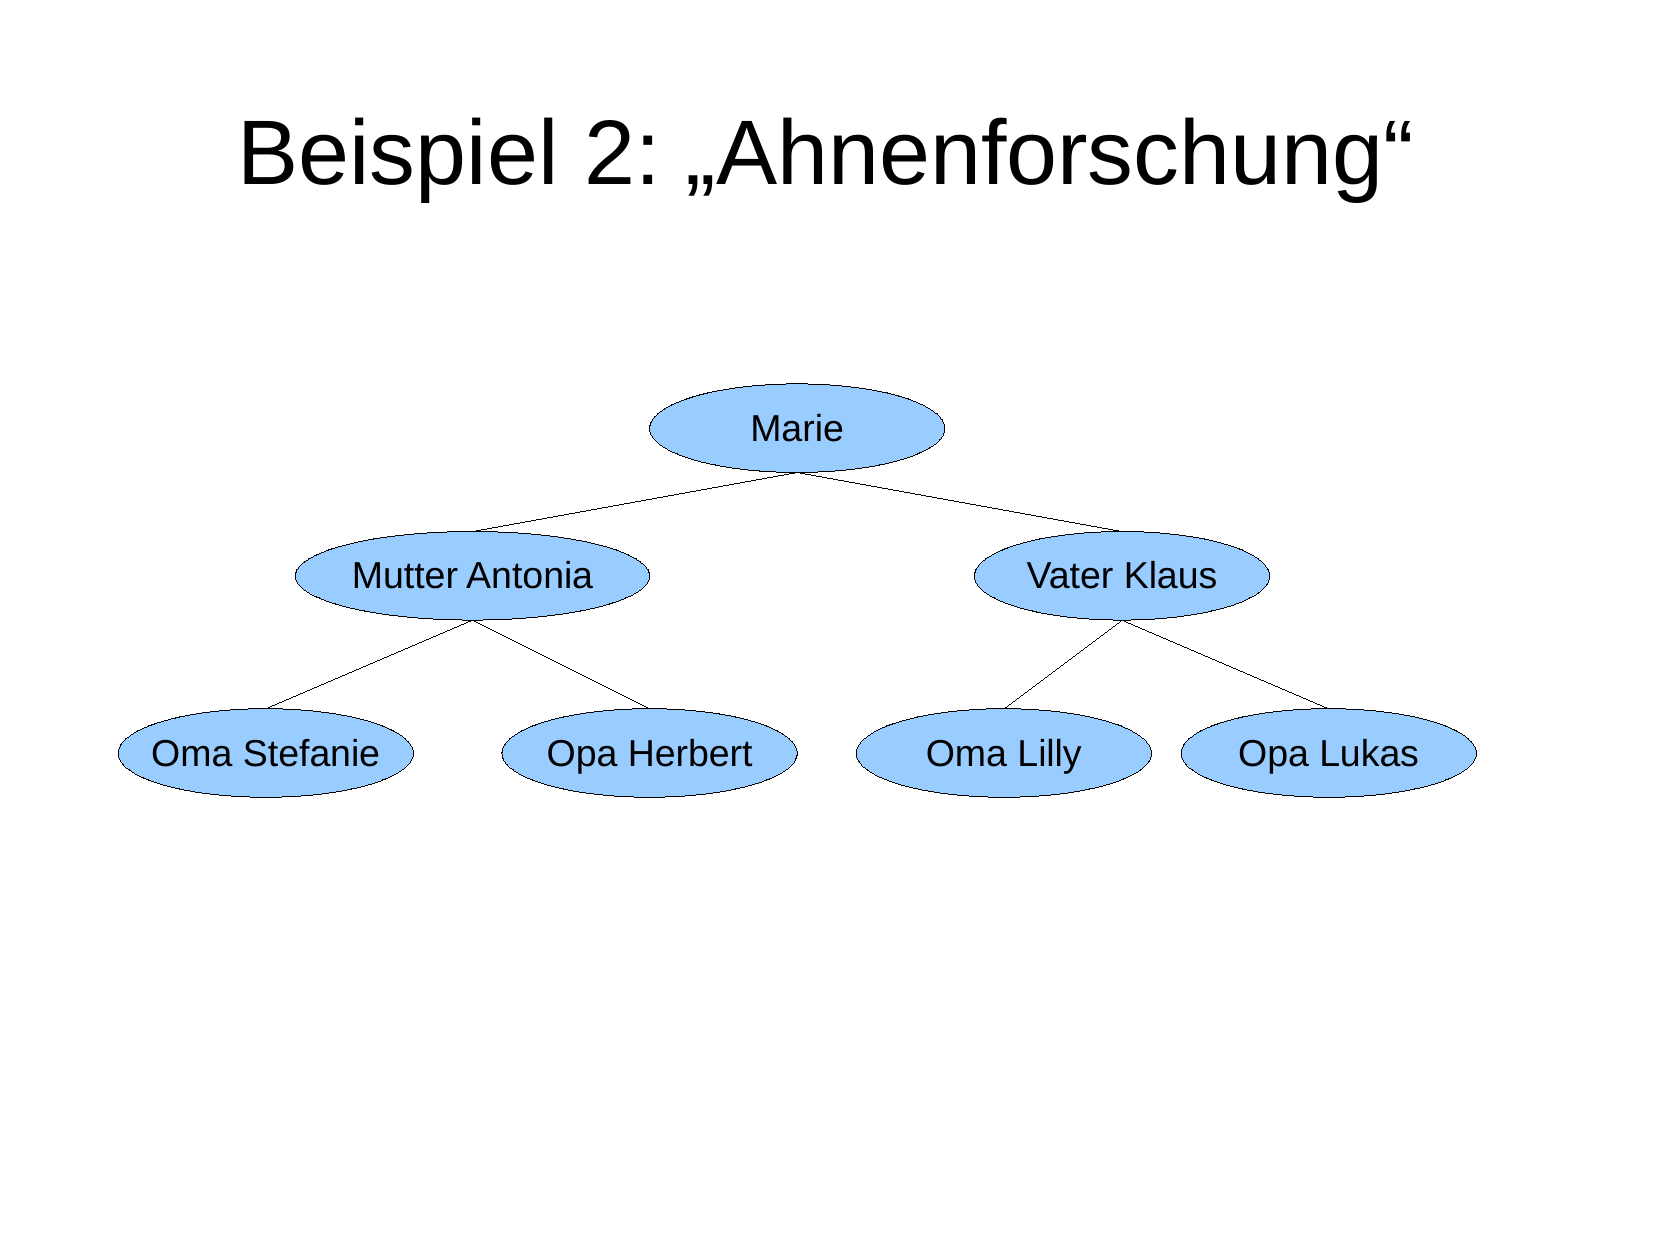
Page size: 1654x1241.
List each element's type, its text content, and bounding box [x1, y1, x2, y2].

text_box Mutter Antonia [295, 531, 650, 621]
text_box Oma Lilly [856, 708, 1152, 798]
text_box Opa Lukas [1181, 708, 1477, 798]
text_box Vater Klaus [974, 531, 1270, 621]
title Beispiel 2: „Ahnenforschung“ [82, 56, 1571, 250]
text_box Opa Herbert [501, 708, 798, 798]
text_box Oma Stefanie [118, 708, 414, 798]
text_box Marie [649, 383, 945, 473]
